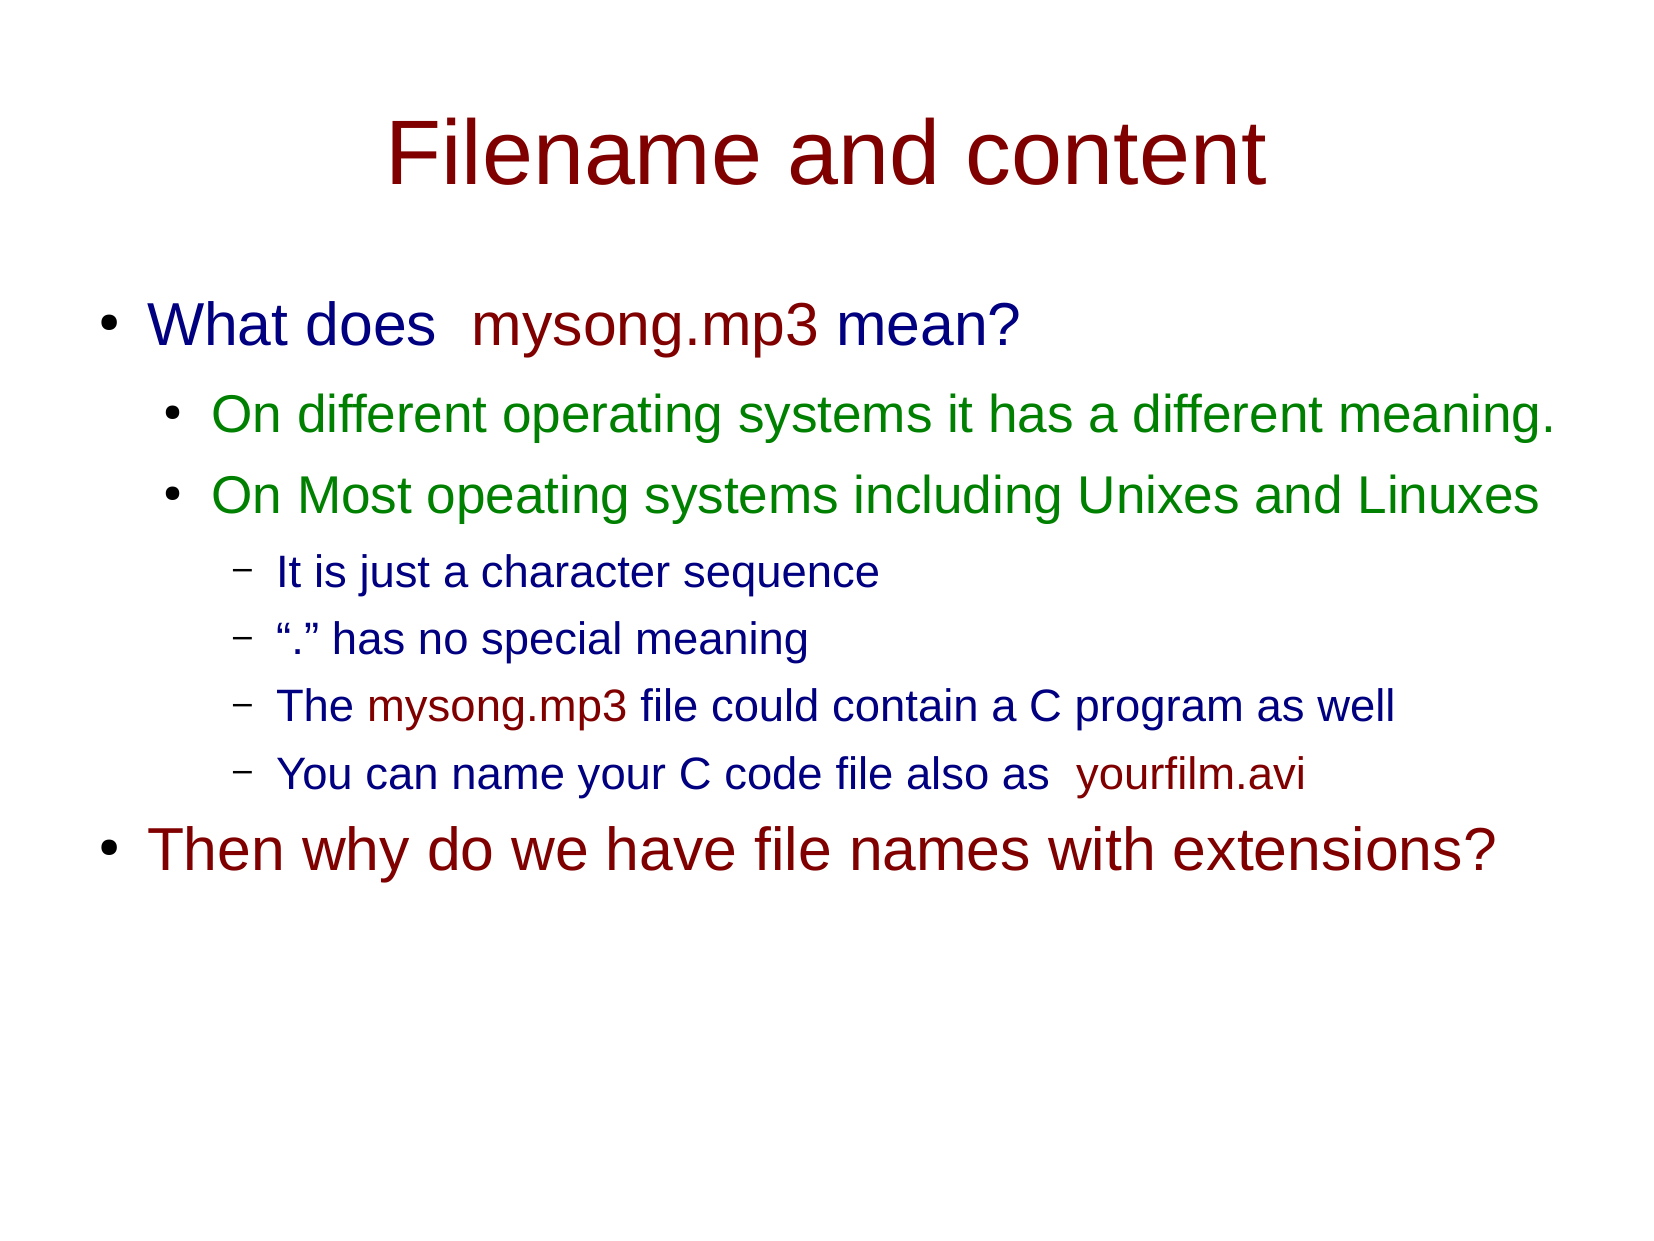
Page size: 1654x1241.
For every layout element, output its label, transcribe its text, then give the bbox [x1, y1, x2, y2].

title Filename and content [82, 49, 1571, 257]
list What does mysong.mp3 mean? On different operating systems it has a different meaning. On Most opeating systems including Unixes and Linuxes It is just a character sequence “.” has no special meaning The mysong.mp3 file could contain a C program as well You can name your C code file also as yourfilm.avi Then why do we have file names with extensions? [82, 290, 1571, 1010]
